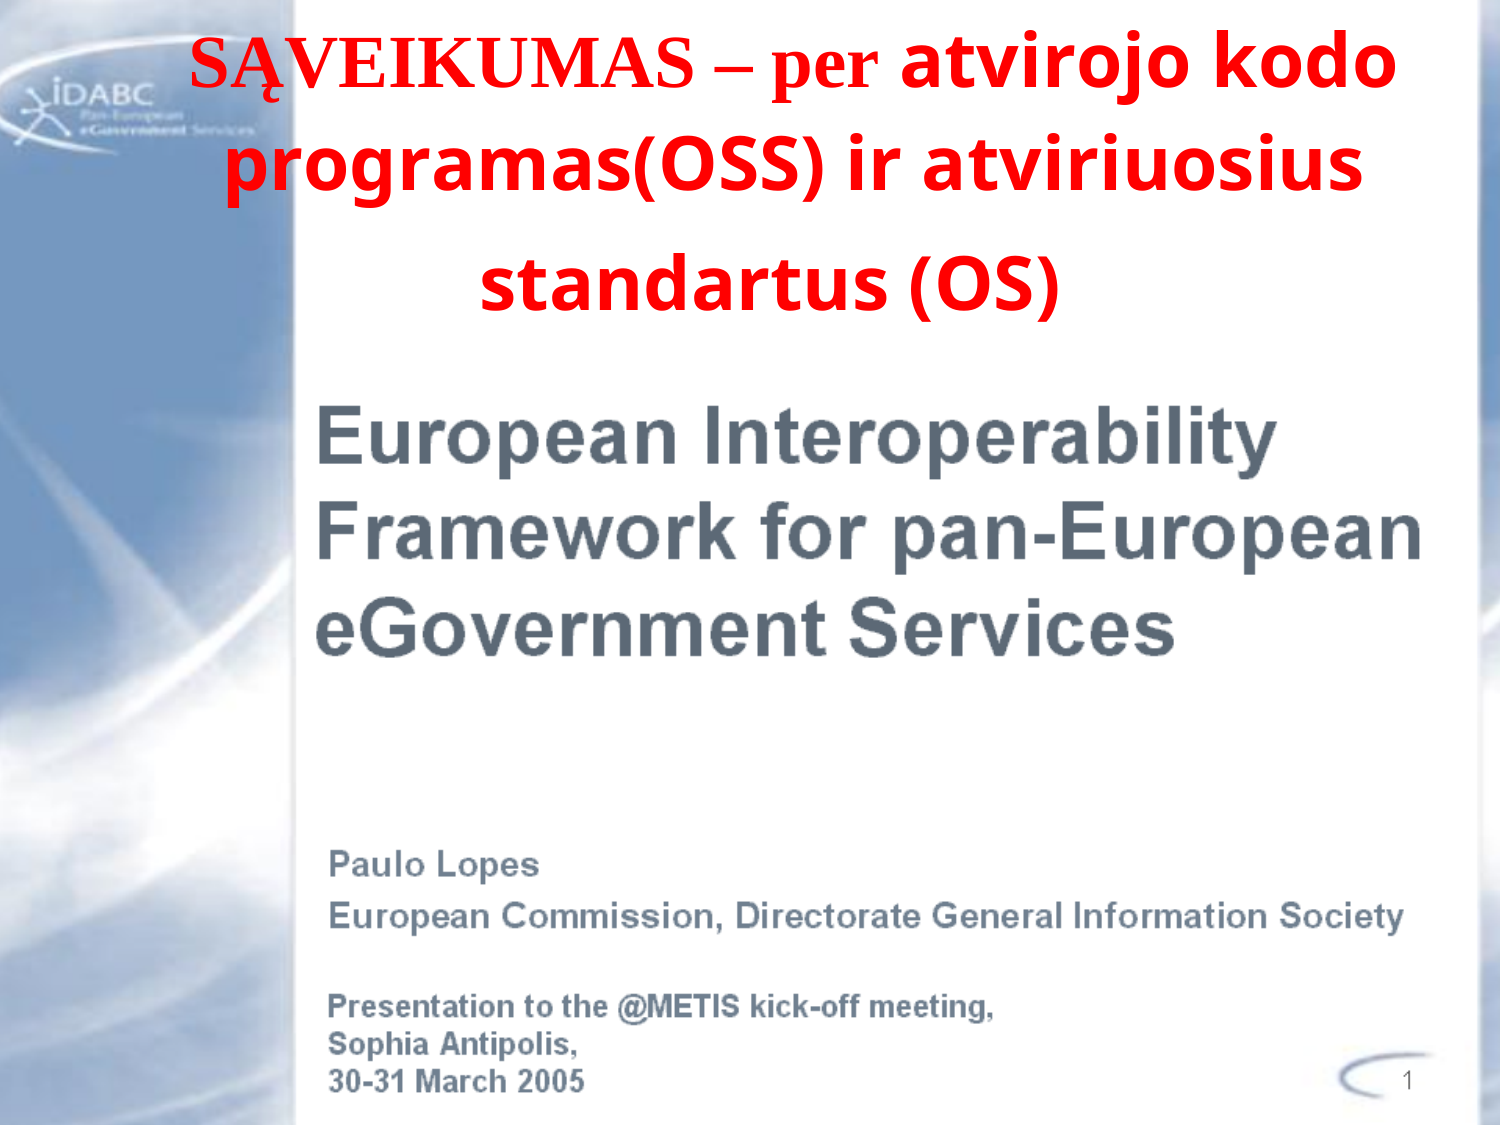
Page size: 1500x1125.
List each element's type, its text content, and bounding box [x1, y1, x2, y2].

text_box SĄVEIKUMAS – per atvirojo kodo programas(OSS) ir atviriuosius standartus (OS) [87, 0, 1500, 519]
picture [0, 0, 1500, 1125]
